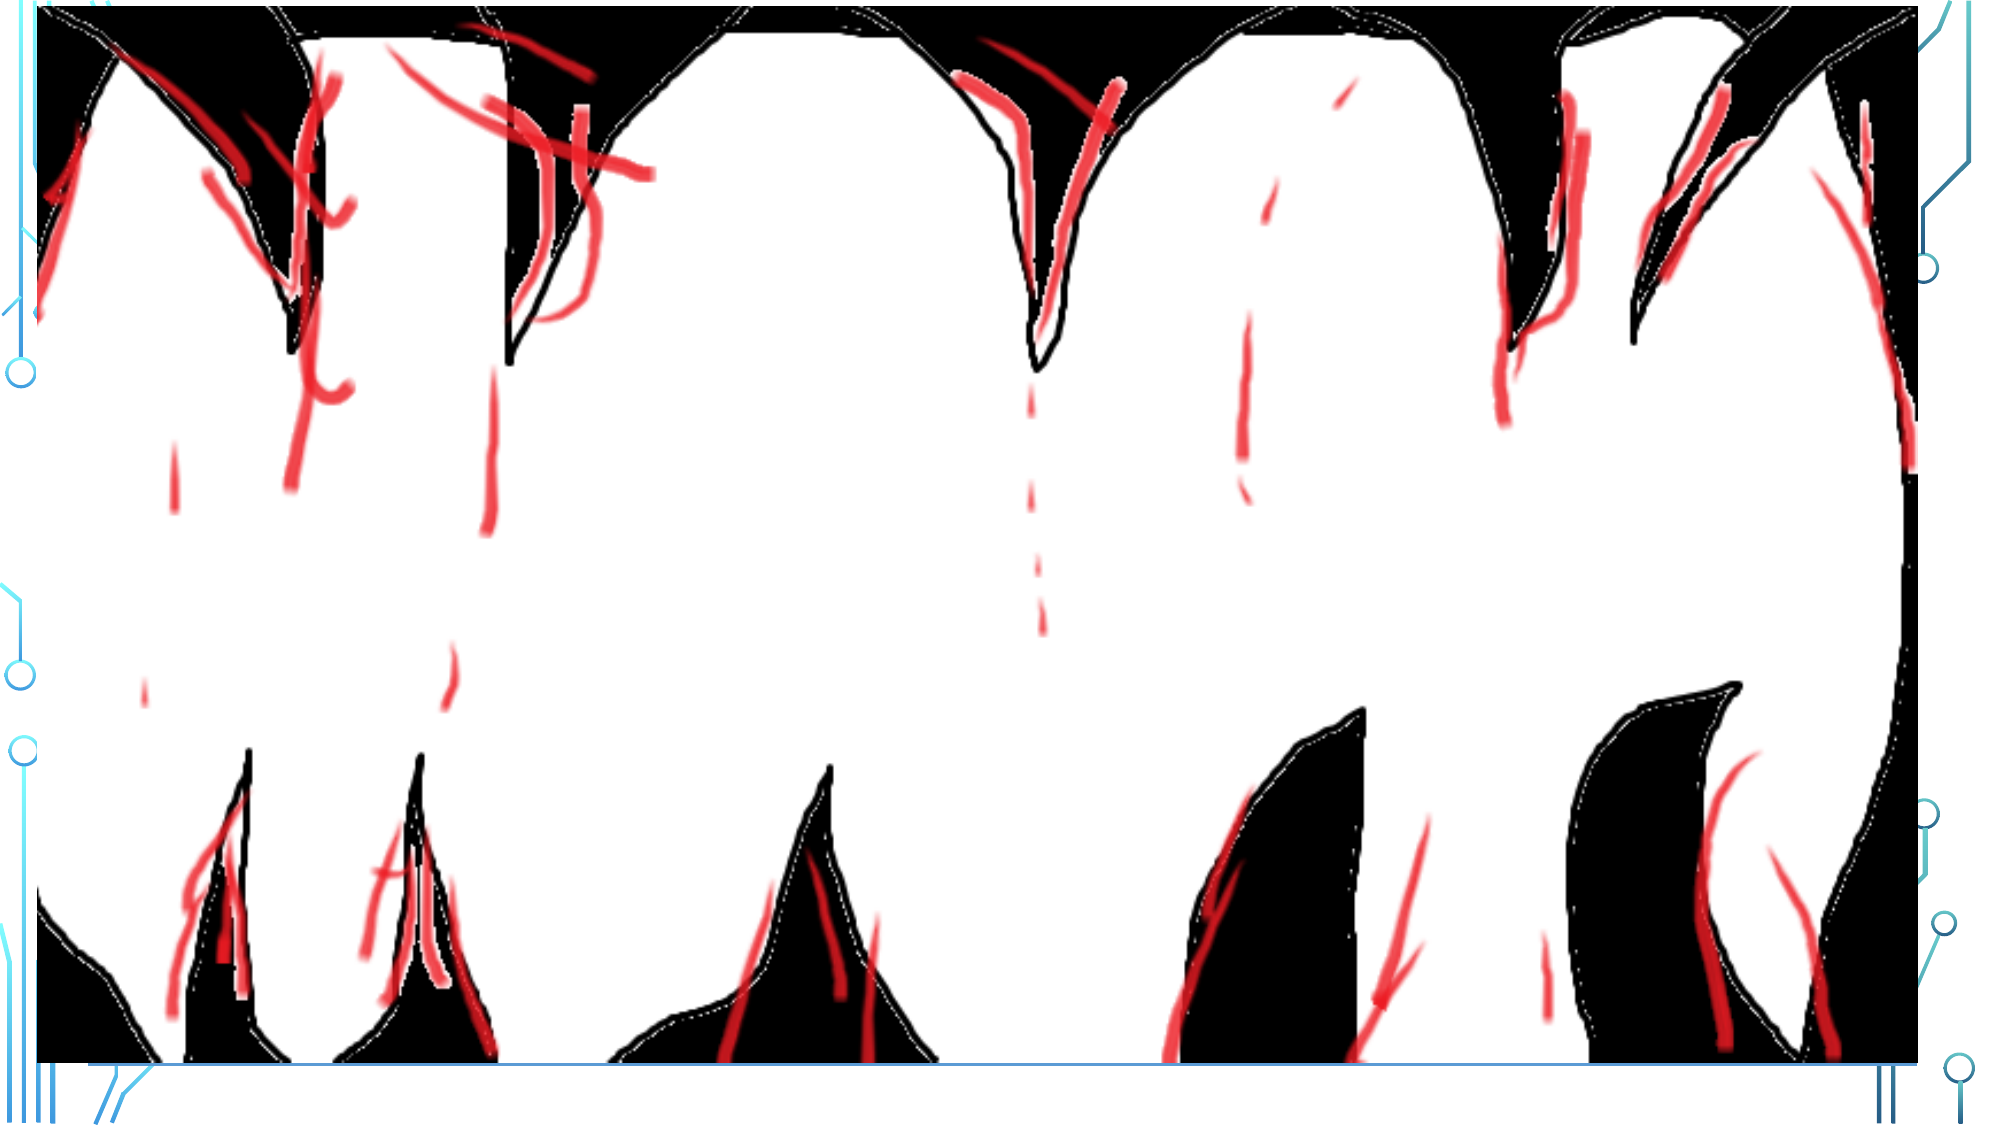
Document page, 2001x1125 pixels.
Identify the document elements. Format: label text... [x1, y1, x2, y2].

list Exit [1001, 0, 1136, 6]
picture [37, 6, 1918, 1063]
